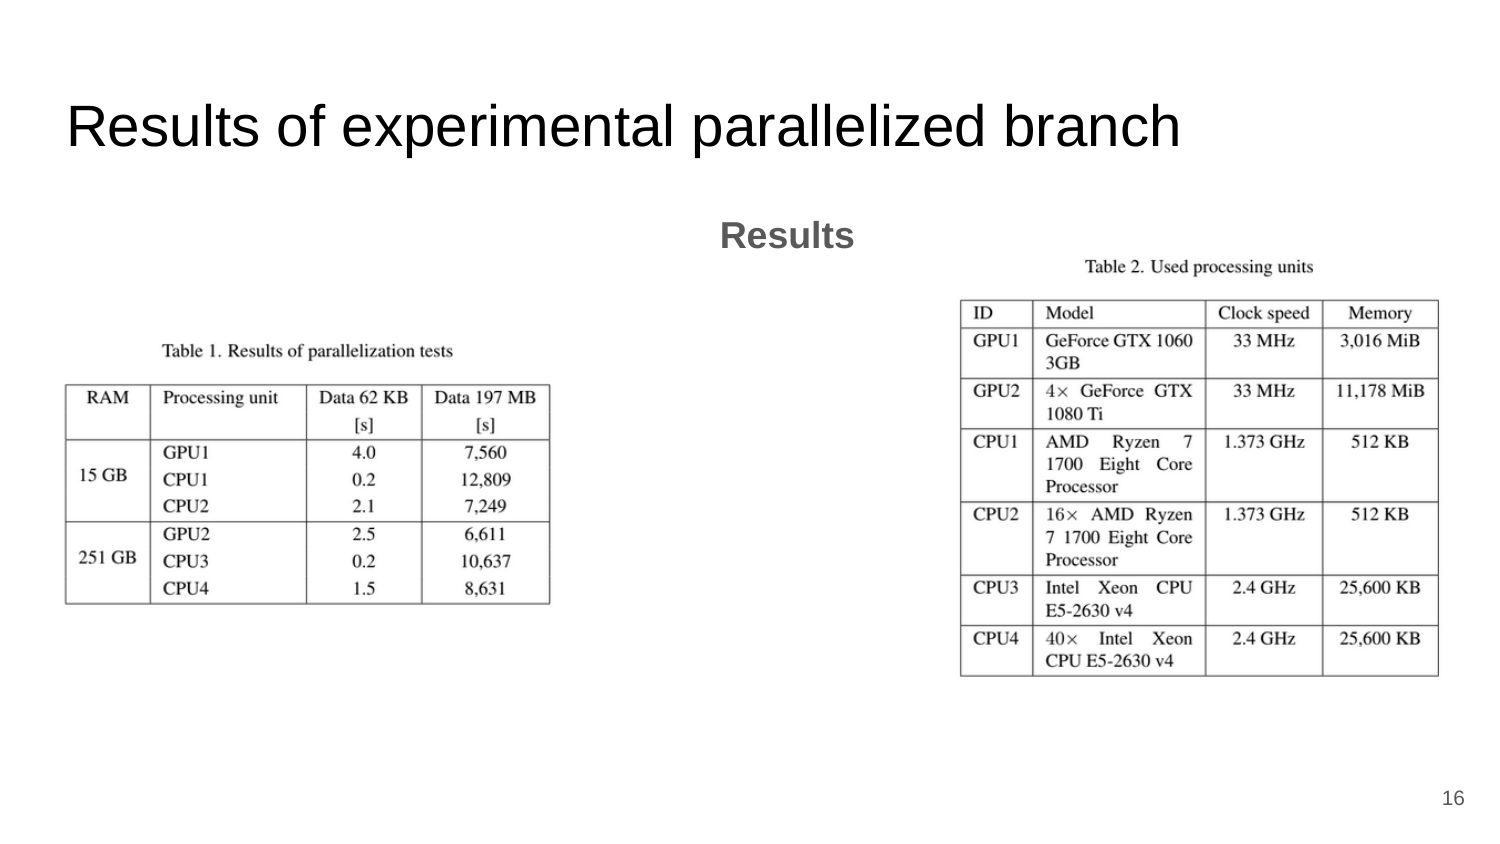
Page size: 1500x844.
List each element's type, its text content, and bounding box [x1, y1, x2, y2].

slide_number <number> [1389, 764, 1480, 830]
picture [51, 322, 560, 617]
list Results [51, 189, 1449, 750]
title Results of experimental parallelized branch [51, 72, 1449, 167]
picture [949, 250, 1449, 689]
